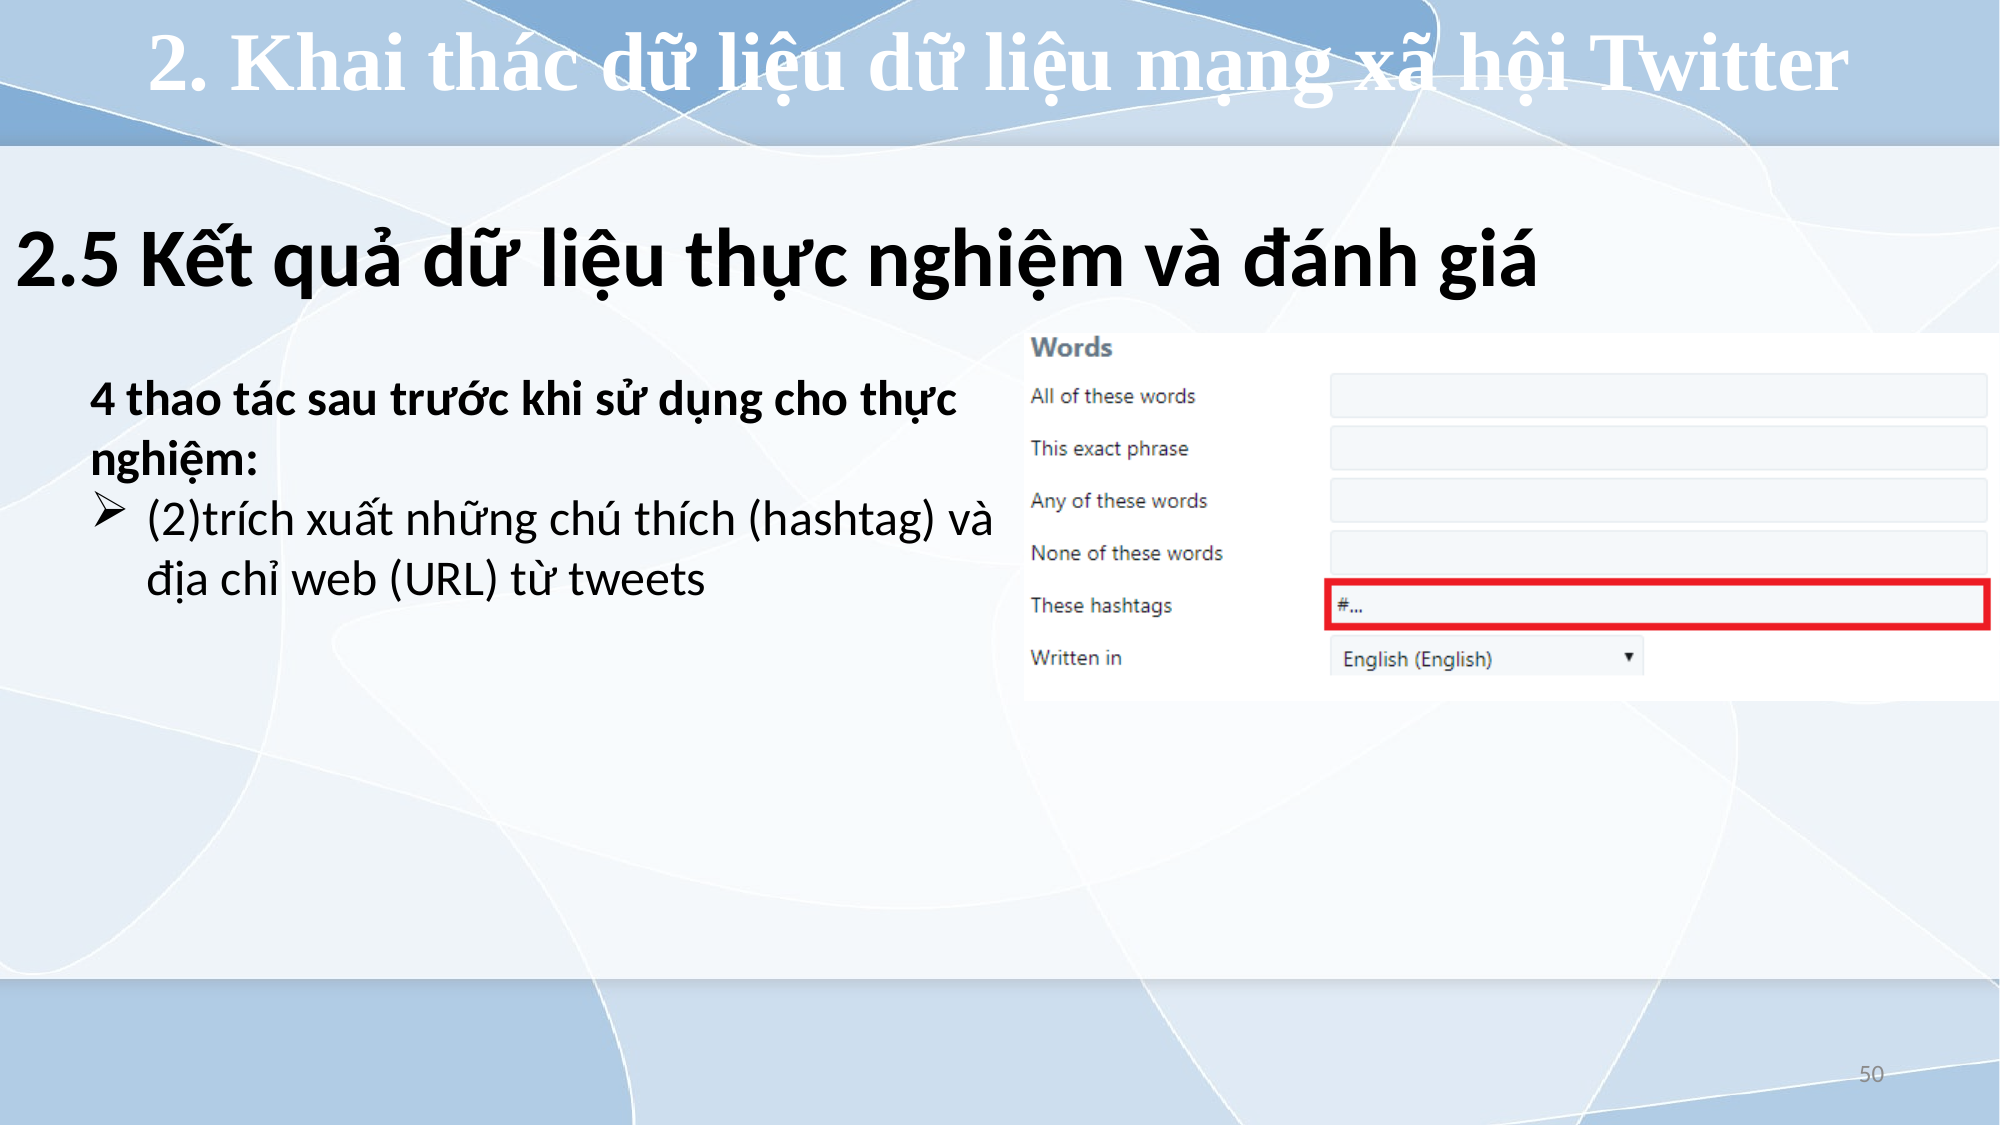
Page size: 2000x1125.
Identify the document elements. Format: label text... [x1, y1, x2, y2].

slide_number <number> [1432, 1042, 1900, 1103]
text_box 2. Khai thác dữ liệu dữ liệu mạng xã hội Twitter [0, 0, 2000, 115]
picture [1024, 333, 2000, 701]
text_box 4 thao tác sau trước khi sử dụng cho thực nghiệm: (2)trích xuất những chú thích (hashtag) và địa chỉ web (URL) từ tweets [75, 357, 1024, 673]
title 2.5 Kết quả dữ liệu thực nghiệm và đánh giá [0, 153, 1988, 354]
